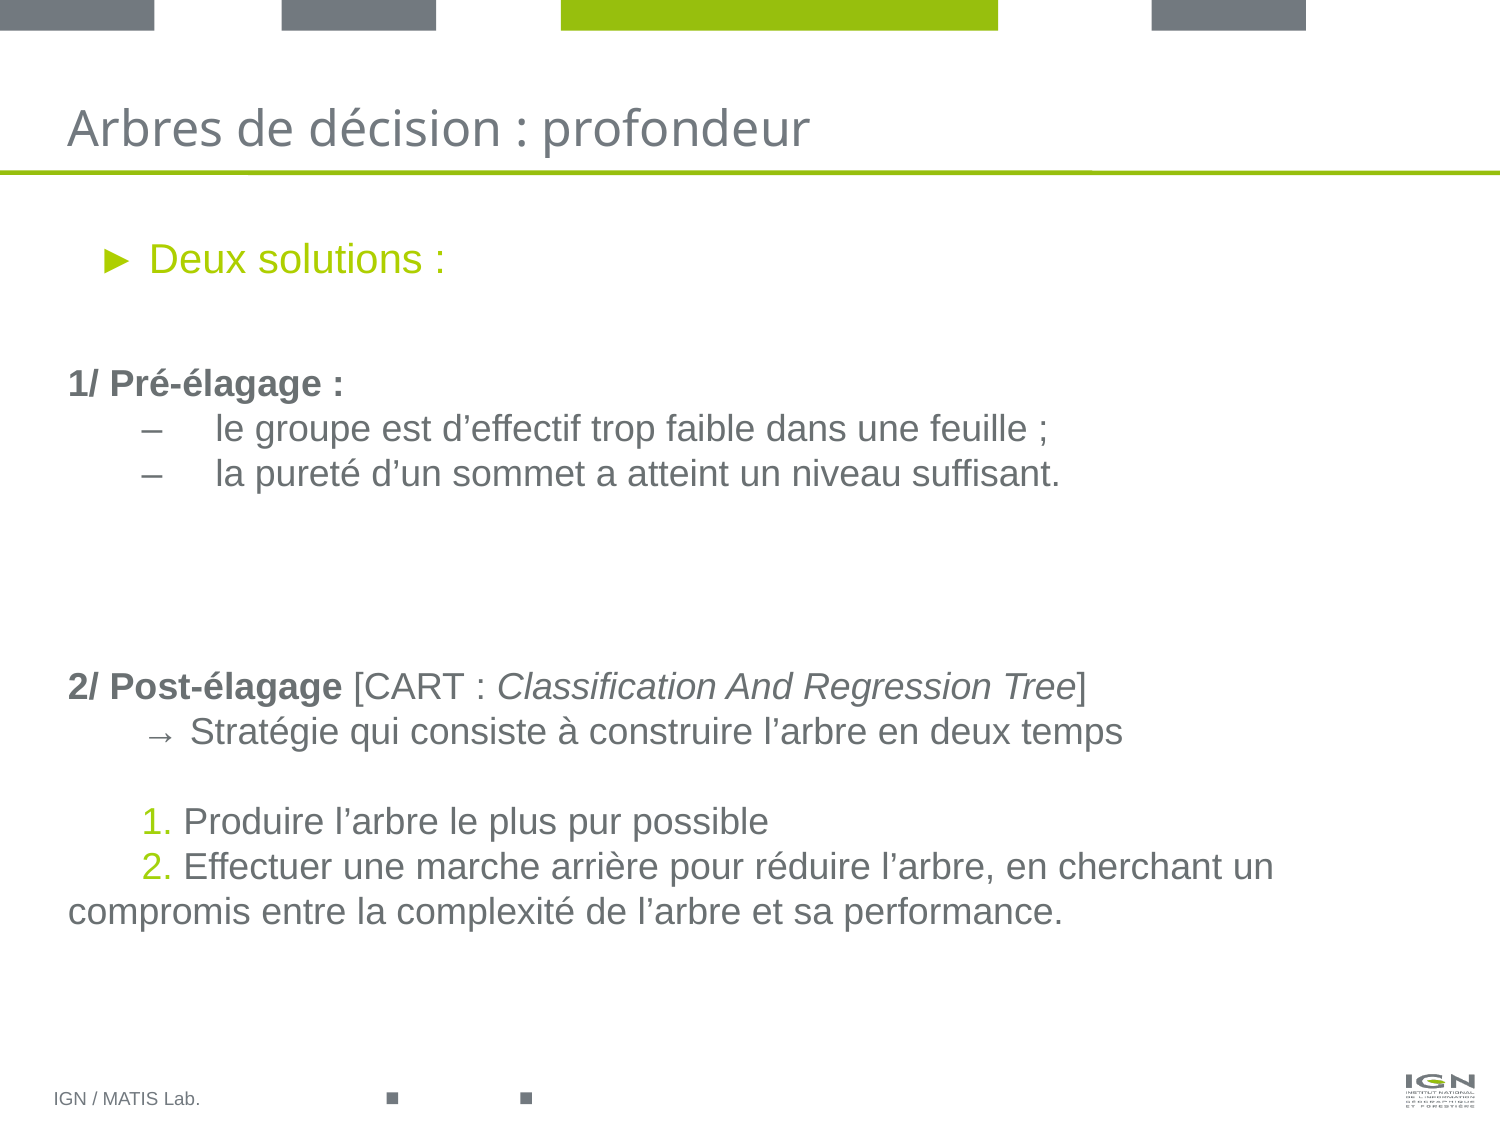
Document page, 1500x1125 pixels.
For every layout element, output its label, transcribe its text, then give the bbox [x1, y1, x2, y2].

text_box 2/ Post-élagage [CART : Classification And Regression Tree] → Stratégie qui consiste à construire l’arbre en deux temps 1. Produire l’arbre le plus pur possible 2. Effectuer une marche arrière pour réduire l’arbre, en cherchant un compromis entre la complexité de l’arbre et sa performance. [53, 609, 1453, 990]
picture [1404, 1074, 1475, 1108]
text_box Arbres de décision : profondeur [53, 80, 1425, 173]
text_box 1/ Pré-élagage : – le groupe est d’effectif trop faible dans une feuille ; – la pureté d’un sommet a atteint un niveau suffisant. [53, 350, 1368, 575]
text_box ► Deux solutions : [81, 224, 336, 284]
text_box IGN / MATIS Lab. [38, 1067, 514, 1125]
